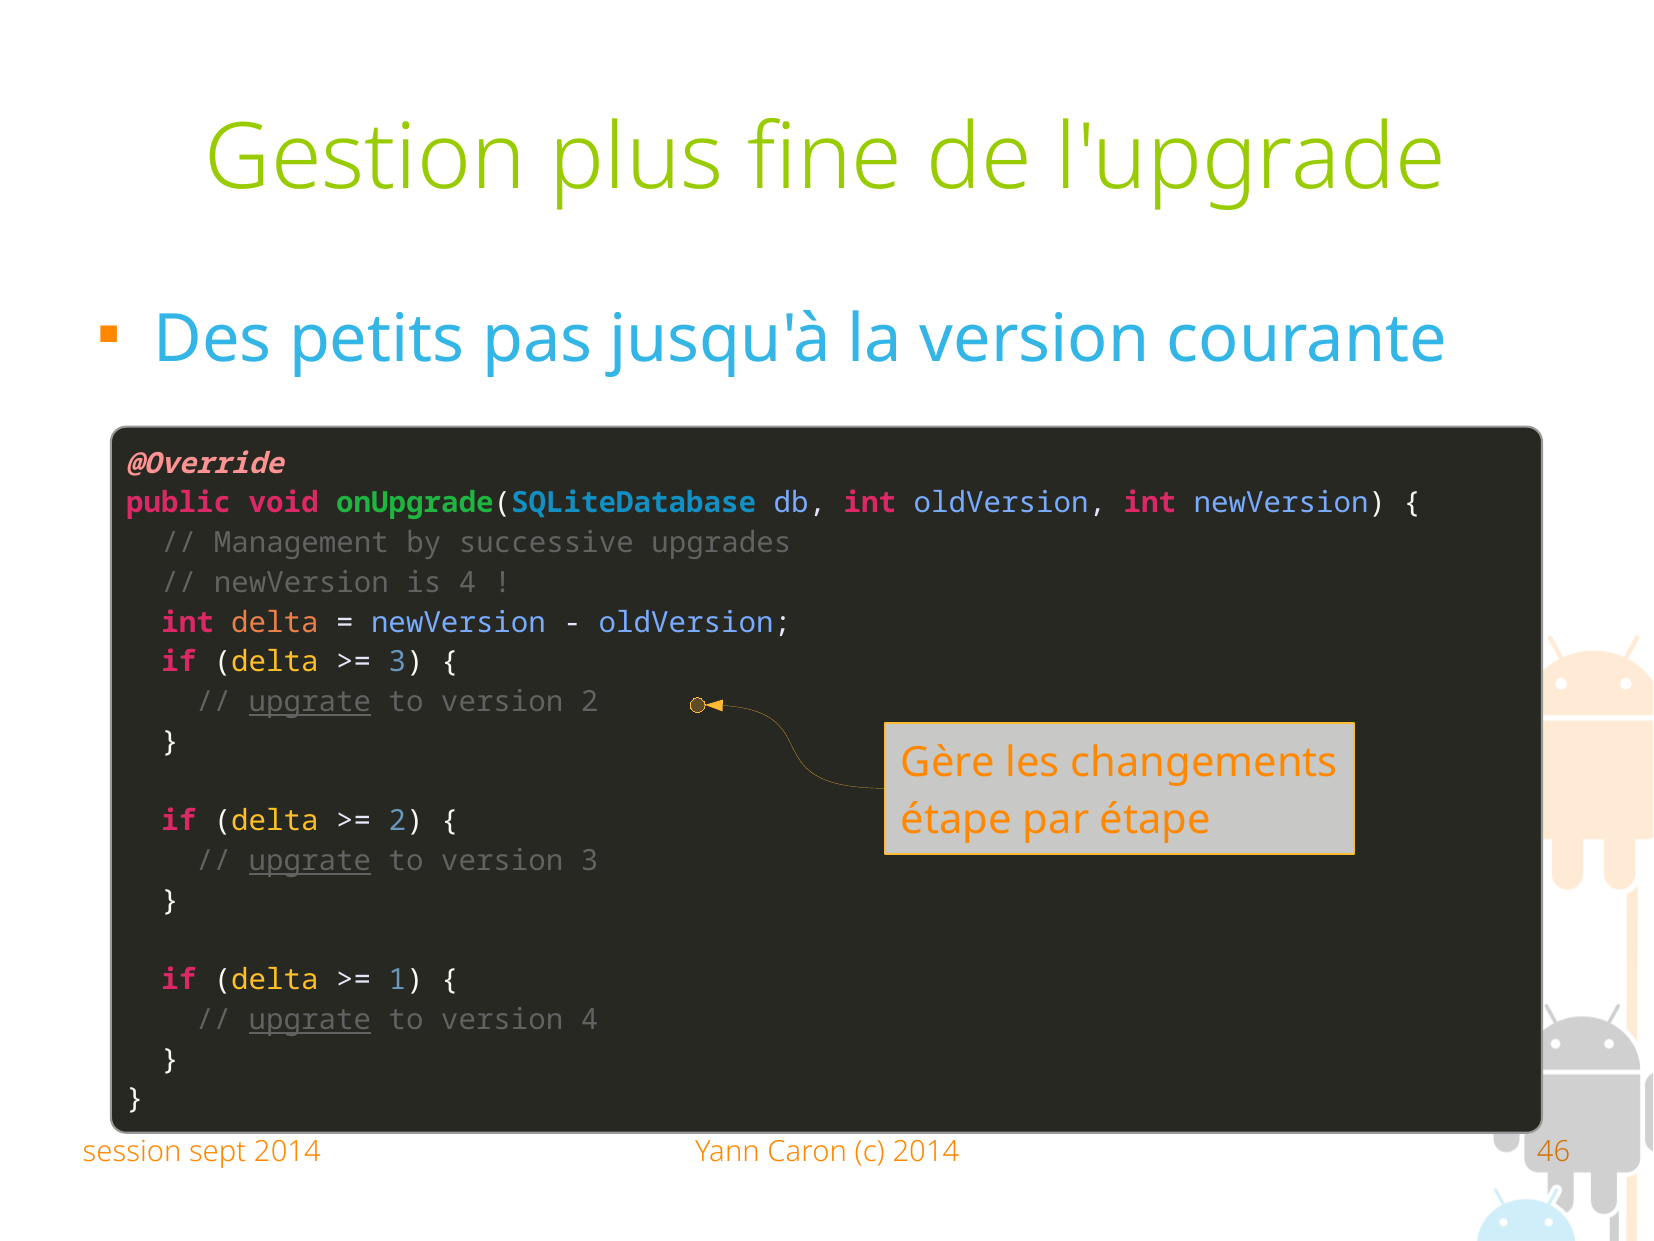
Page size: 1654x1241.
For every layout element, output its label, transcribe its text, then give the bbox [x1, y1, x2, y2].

text_box [690, 697, 705, 713]
list Des petits pas jusqu'à la version courante [82, 290, 1571, 391]
text_box @Override public void onUpgrade(SQLiteDatabase db, int oldVersion, int newVersion) { // Management by successive upgrades // newVersion is 4 ! int delta = newVersion - oldVersion; if (delta >= 3) { // upgrate to version 2 } if (delta >= 2) { // upgrate to version 3 } if (delta >= 1) { // upgrate to version 4 } } [110, 426, 1542, 1002]
picture [240, 423, 1654, 1241]
text_box Gère les changements étape par étape [885, 722, 1334, 841]
title Gestion plus fine de l'upgrade [82, 49, 1571, 257]
